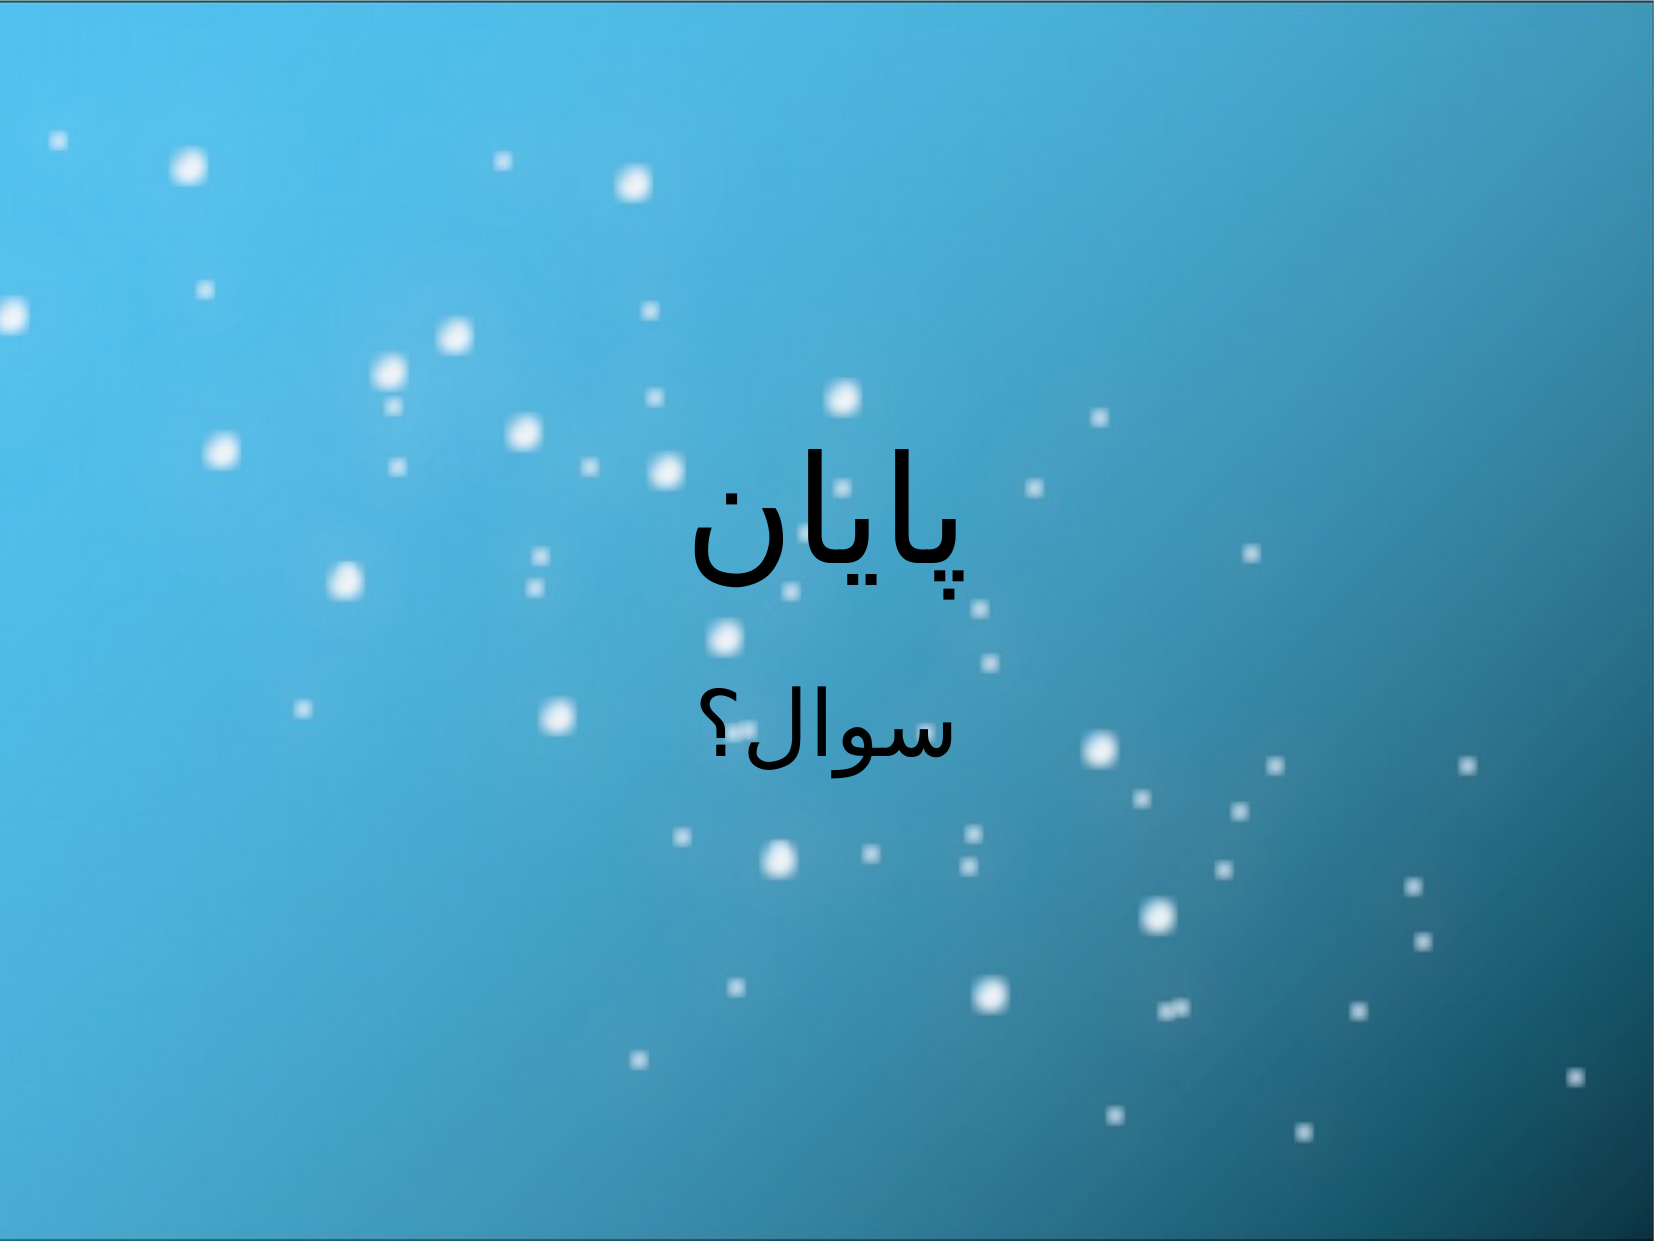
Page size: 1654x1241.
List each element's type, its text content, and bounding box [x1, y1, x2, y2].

title سوال؟ [82, 630, 1571, 838]
title پایان [82, 423, 1571, 630]
picture [0, 0, 1654, 1241]
